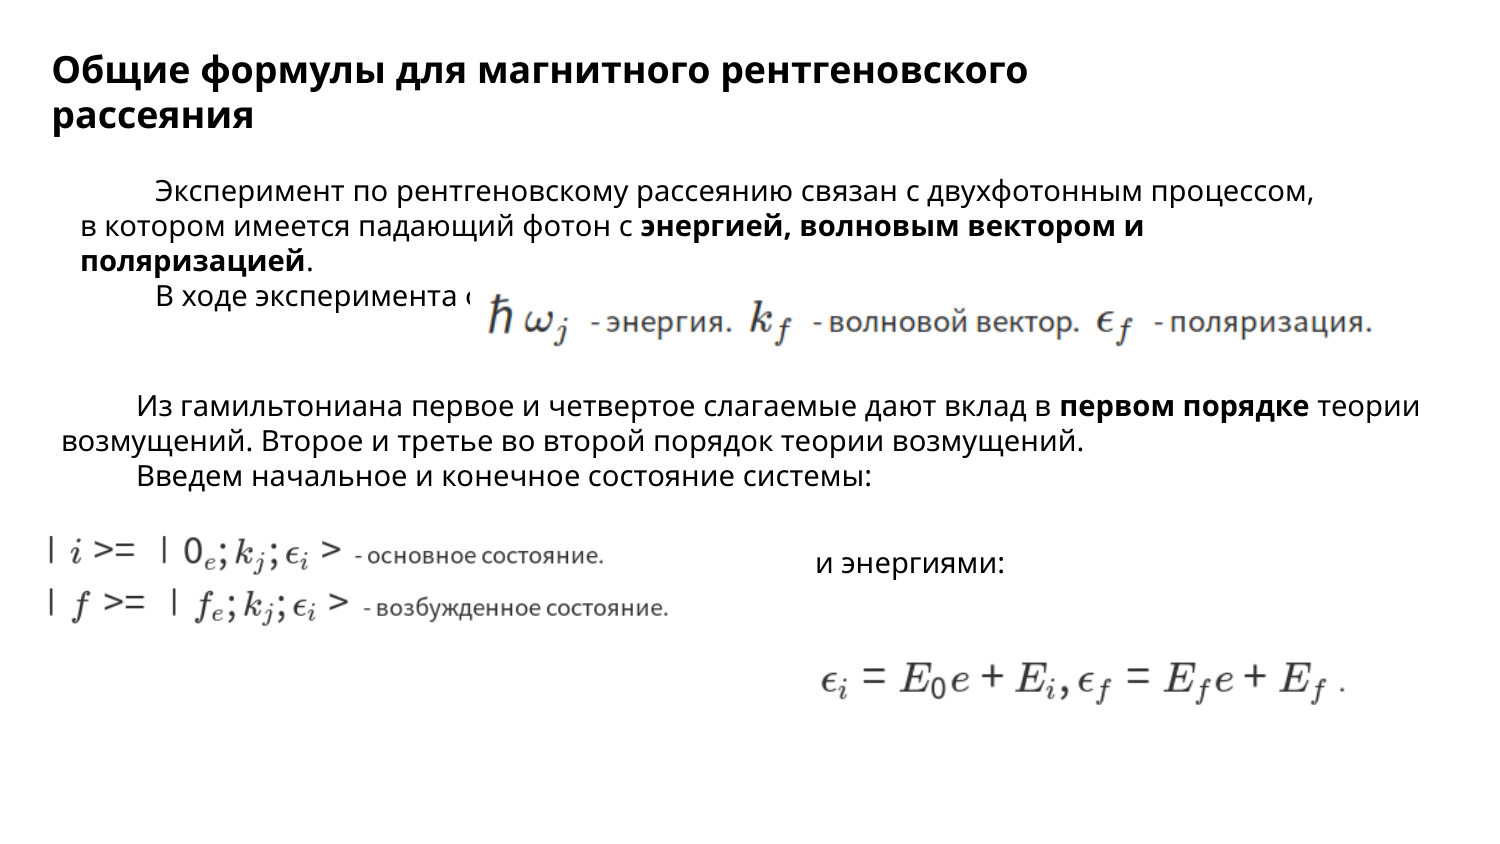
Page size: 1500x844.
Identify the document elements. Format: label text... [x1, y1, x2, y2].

picture [29, 510, 695, 667]
text_box Общие формулы для магнитного рентгеновского рассеяния [36, 30, 1094, 258]
text_box Эксперимент по рентгеновскому рассеянию связан с двухфотонным процессом, в котором имеется падающий фотон с энергией, волновым вектором и поляризацией. В ходе эксперимента фотон аннигилирует вылетает новый фотон. [65, 157, 1337, 332]
picture [470, 274, 1437, 372]
text_box и энергиями: [799, 529, 1307, 614]
text_box Из гамильтониана первое и четвертое слагаемые дают вклад в первом порядке теории возмущений. Второе и третье во второй порядок теории возмущений. Введем начальное и конечное состояние системы: [46, 372, 1454, 565]
picture [799, 625, 1392, 753]
